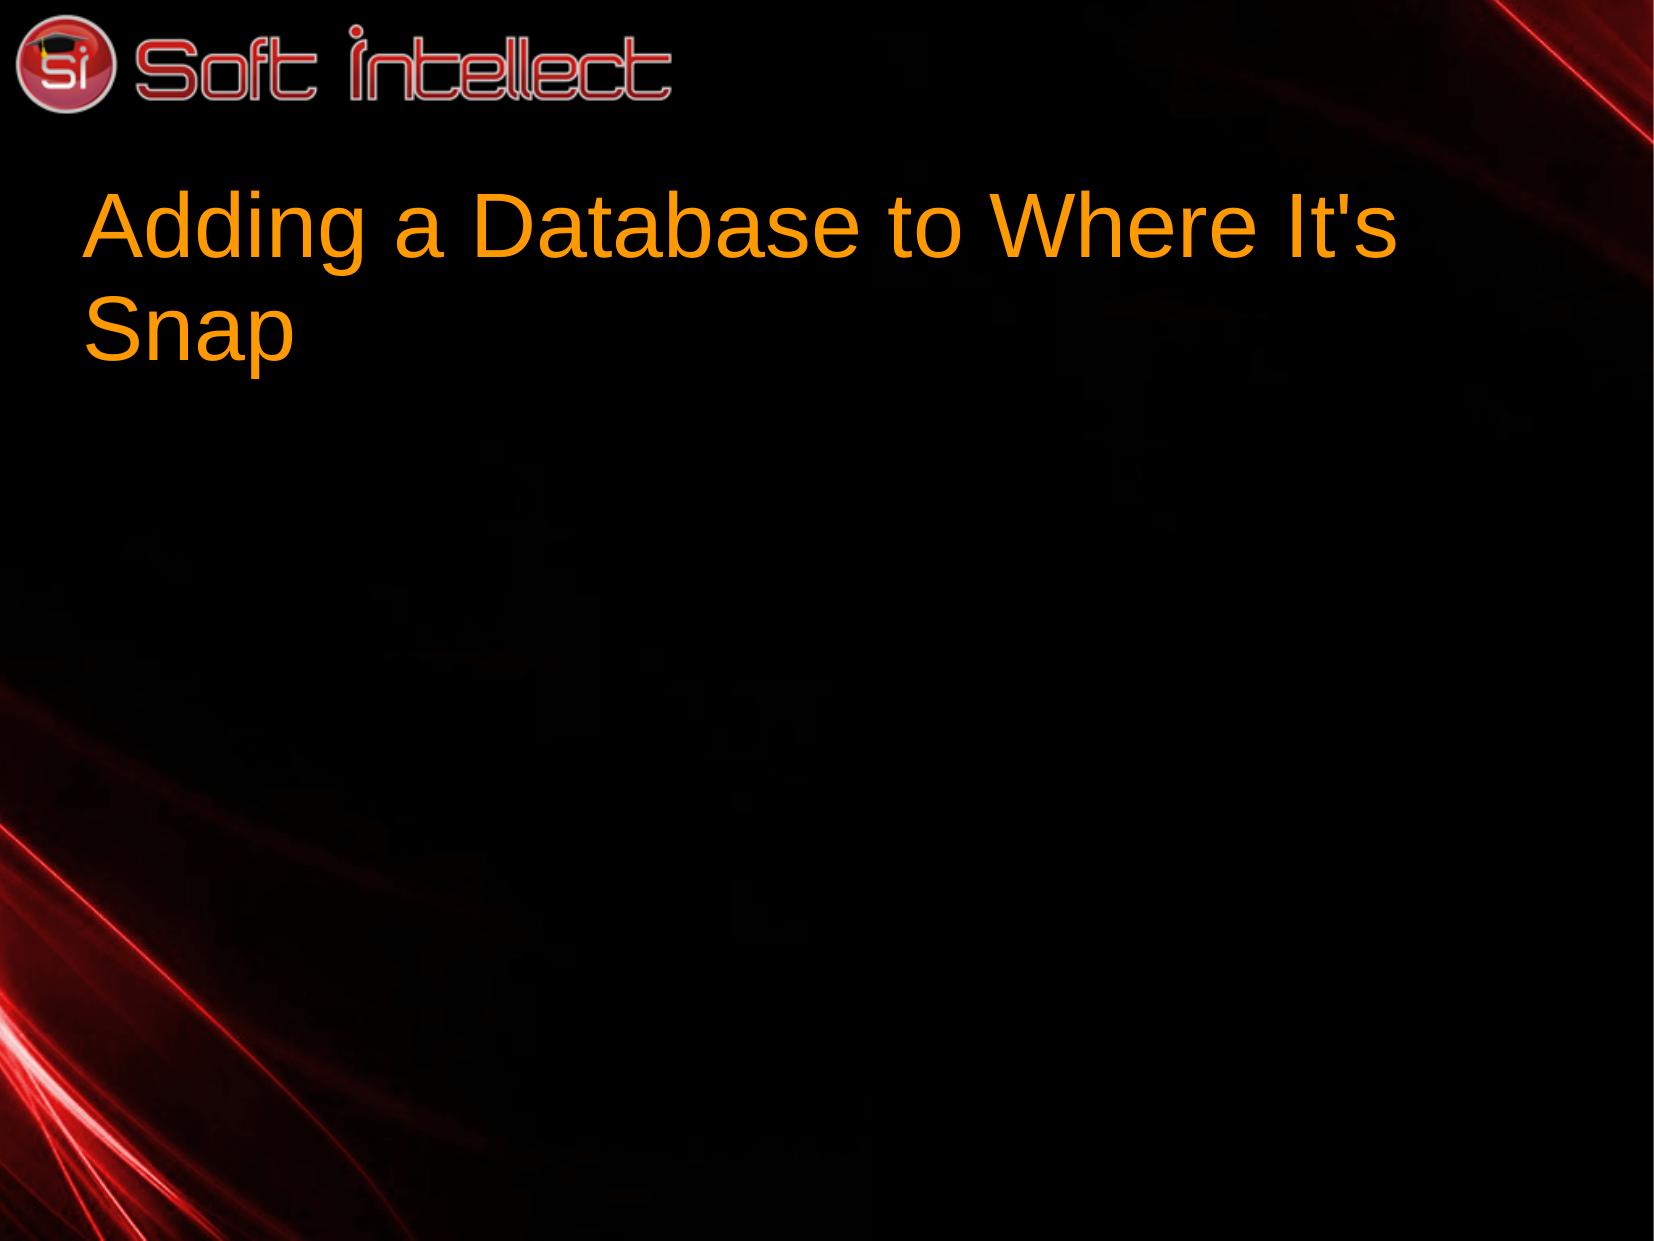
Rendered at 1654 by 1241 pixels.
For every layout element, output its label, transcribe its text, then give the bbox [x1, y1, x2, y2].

title Adding a Database to Where It's Snap [82, 173, 1571, 381]
picture [0, 0, 1654, 1241]
